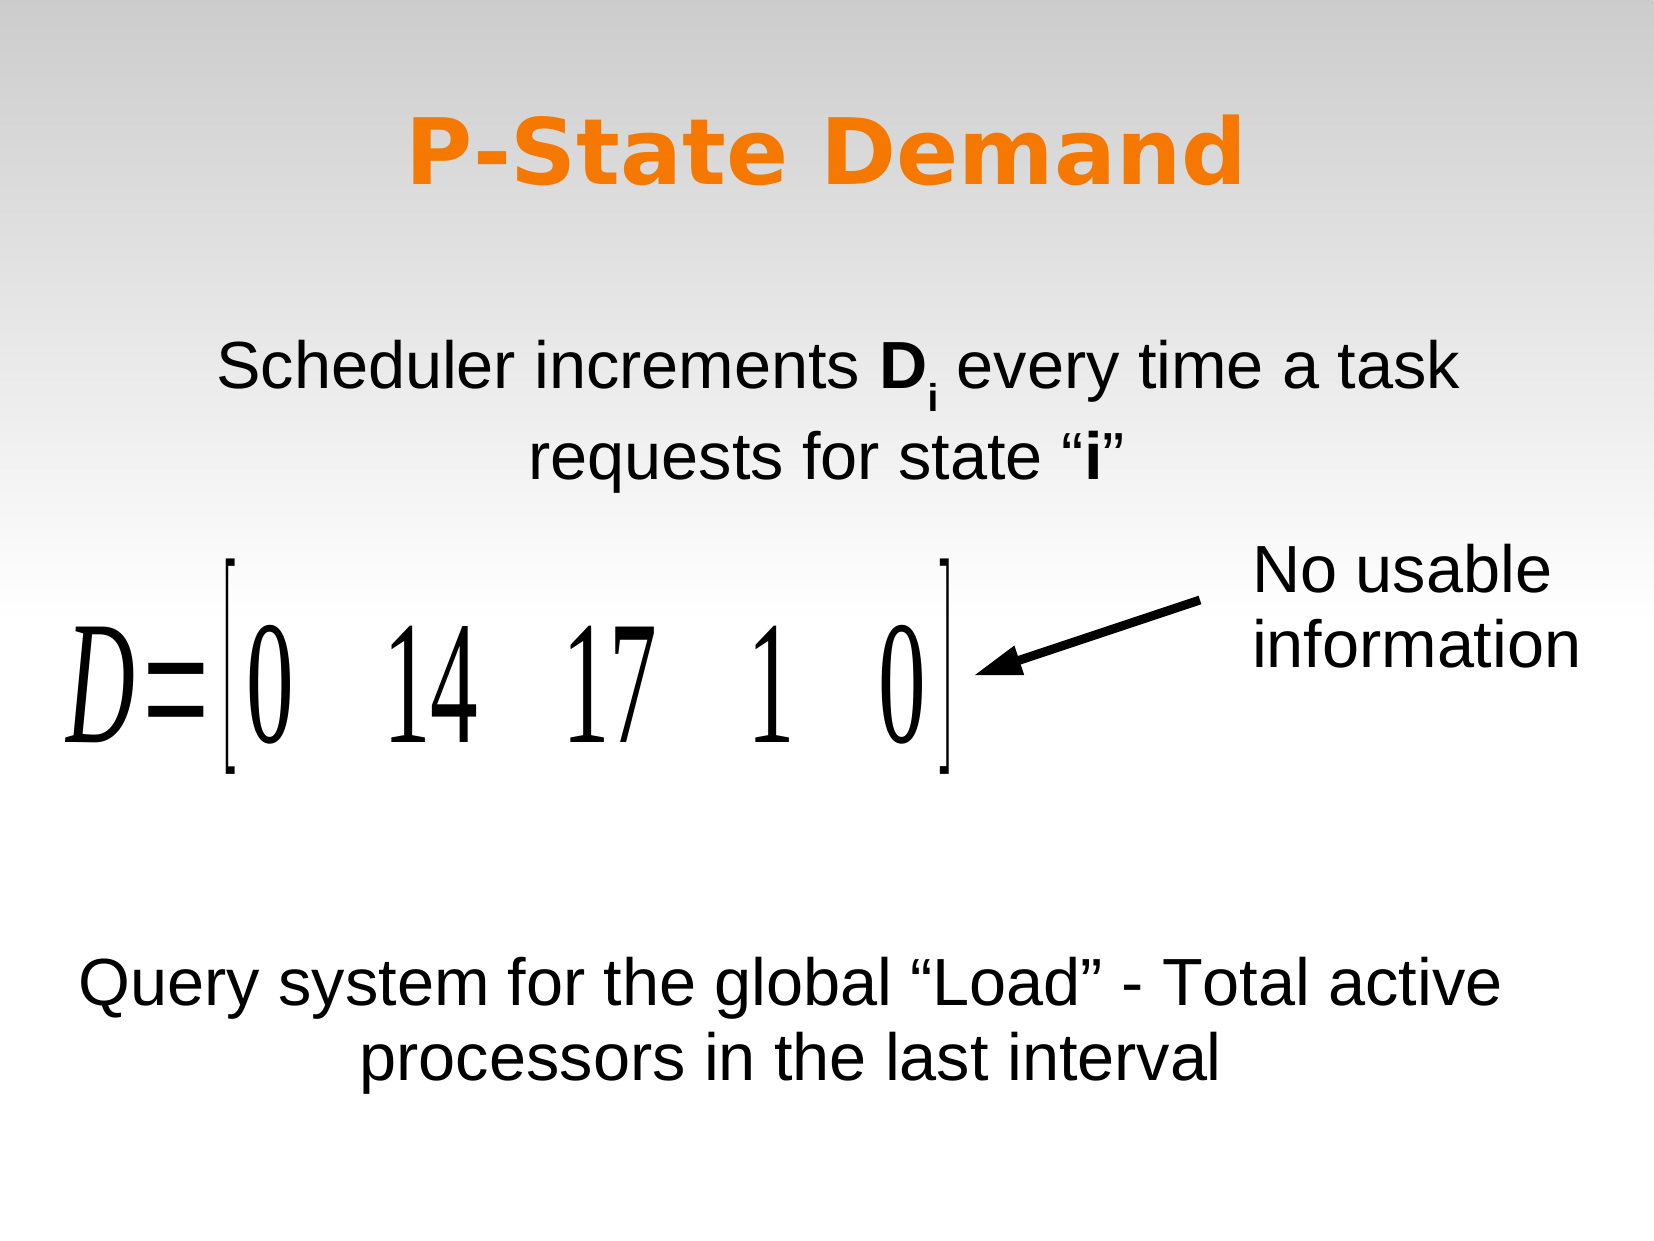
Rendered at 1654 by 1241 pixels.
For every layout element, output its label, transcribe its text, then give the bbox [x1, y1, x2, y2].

text_box No usable information [1237, 525, 1613, 690]
text_box Query system for the global “Load” - Total active processors in the last interval [47, 905, 1536, 1134]
subtitle Scheduler increments Di every time a task requests for state “i” [82, 297, 1571, 526]
chart [37, 554, 976, 788]
title P-State Demand [82, 56, 1571, 250]
